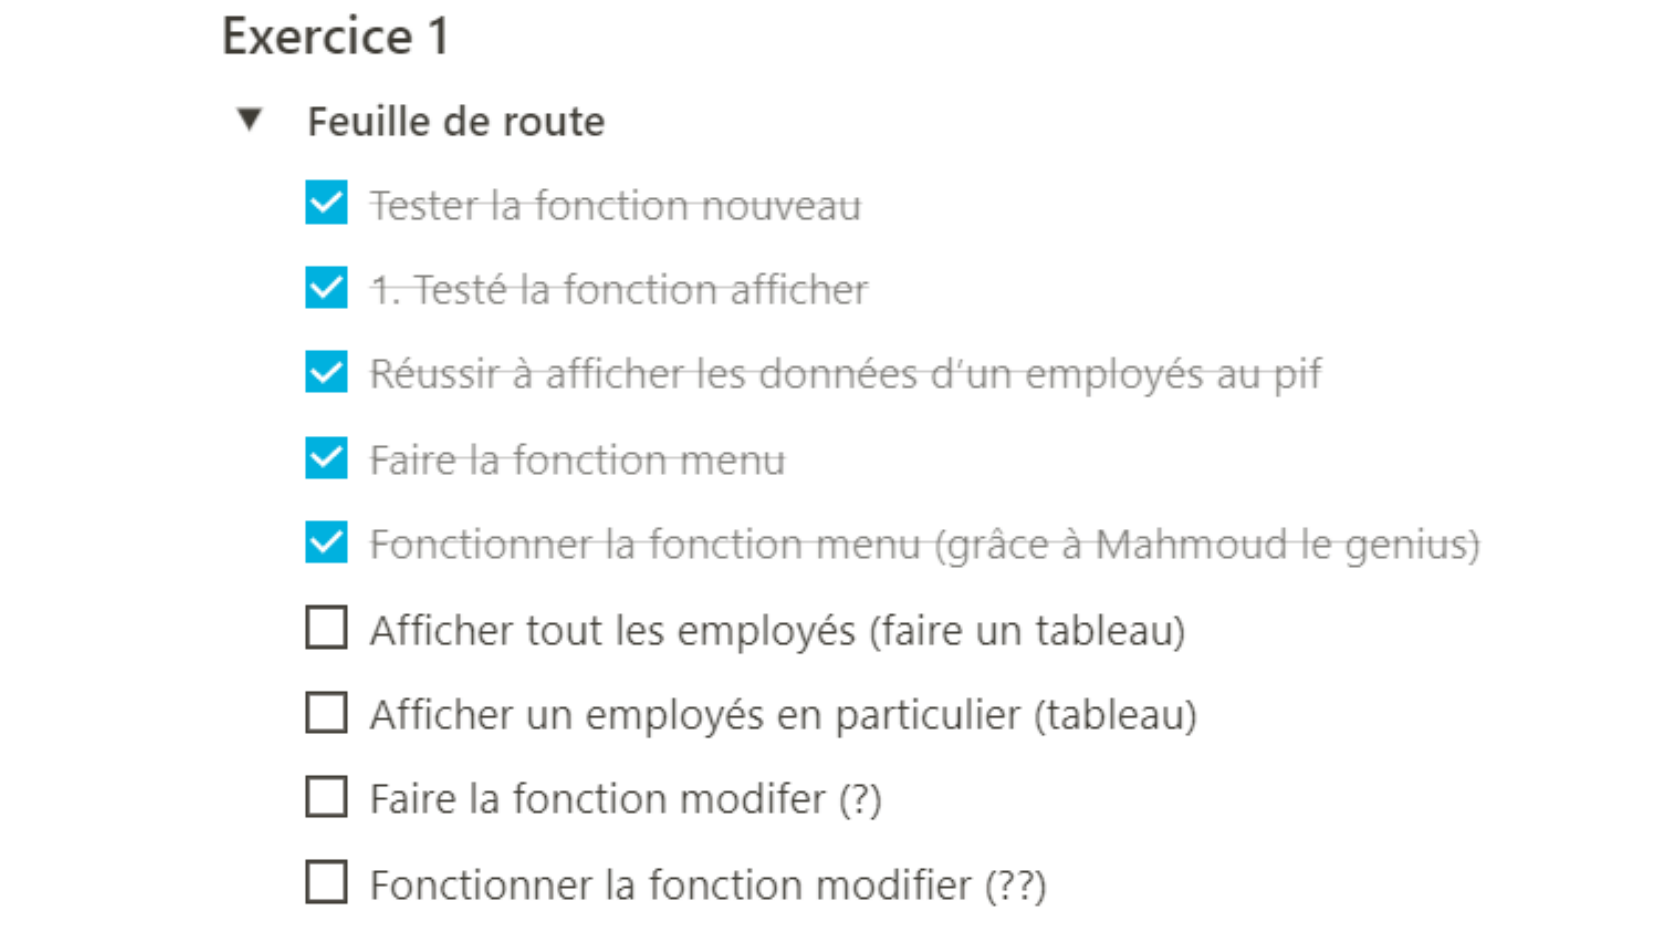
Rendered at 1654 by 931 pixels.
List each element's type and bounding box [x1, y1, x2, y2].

picture [211, 0, 1496, 931]
